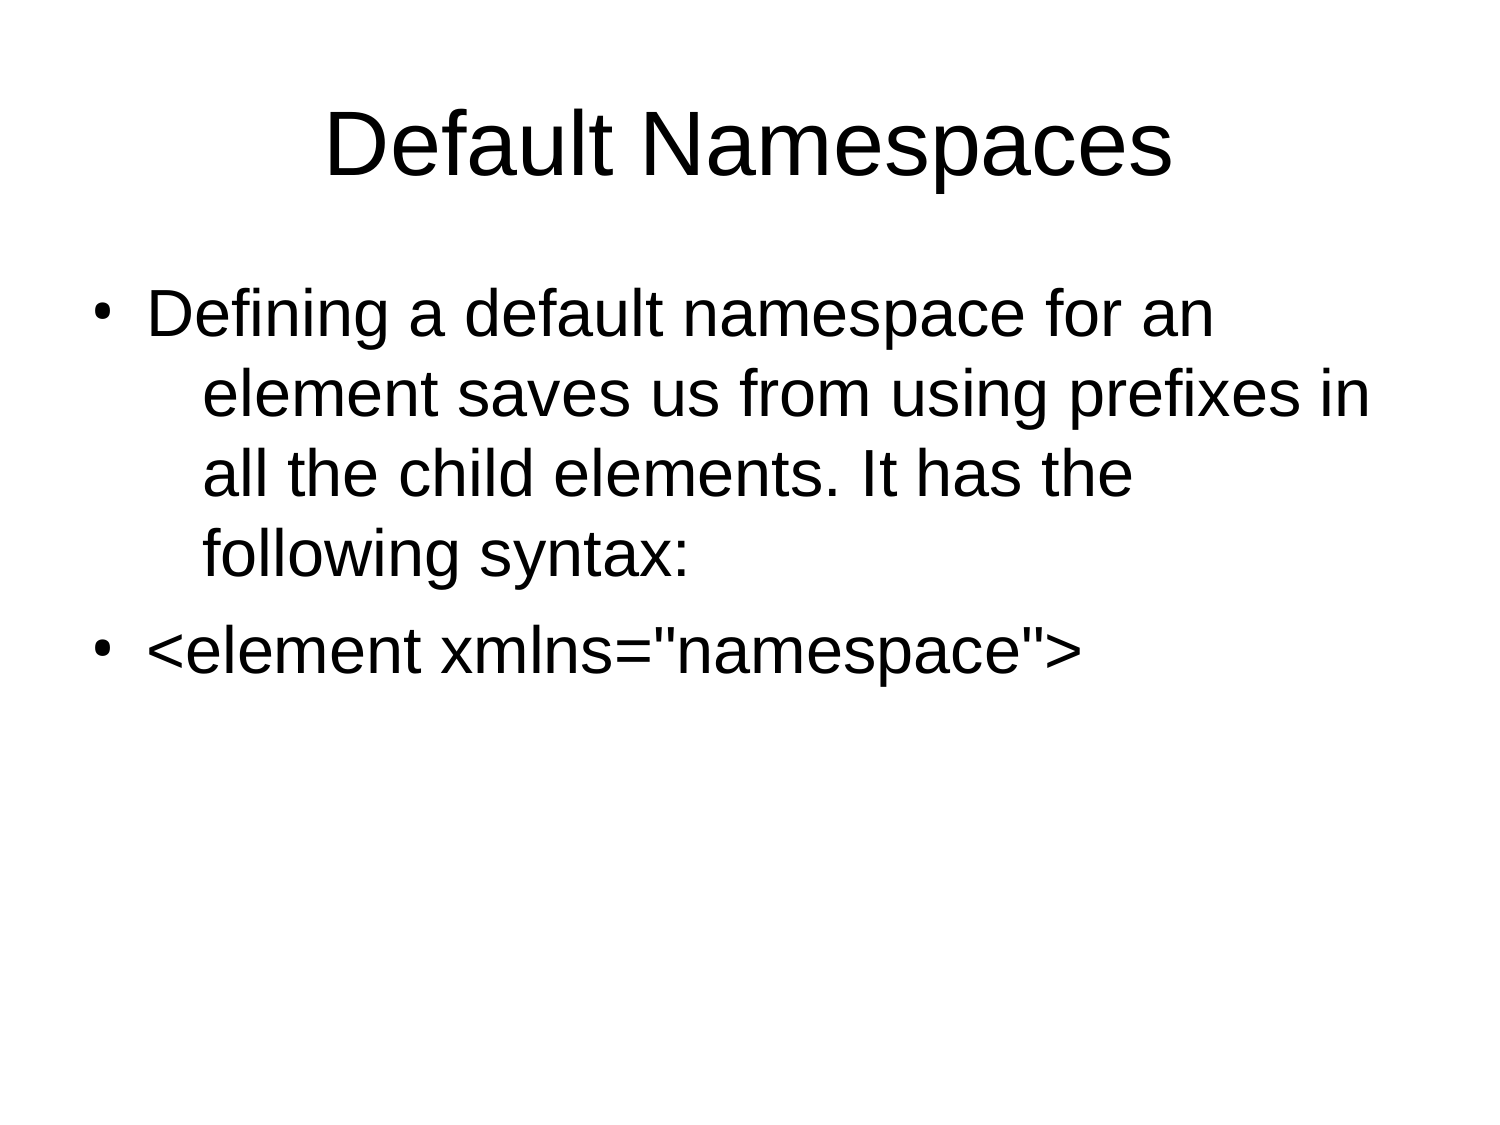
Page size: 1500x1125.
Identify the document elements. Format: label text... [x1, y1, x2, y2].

list Defining a default namespace for an element saves us from using prefixes in all the child elements. It has the following syntax: <element xmlns="namespace"> [75, 262, 1426, 1005]
title Default Namespaces [75, 45, 1426, 233]
